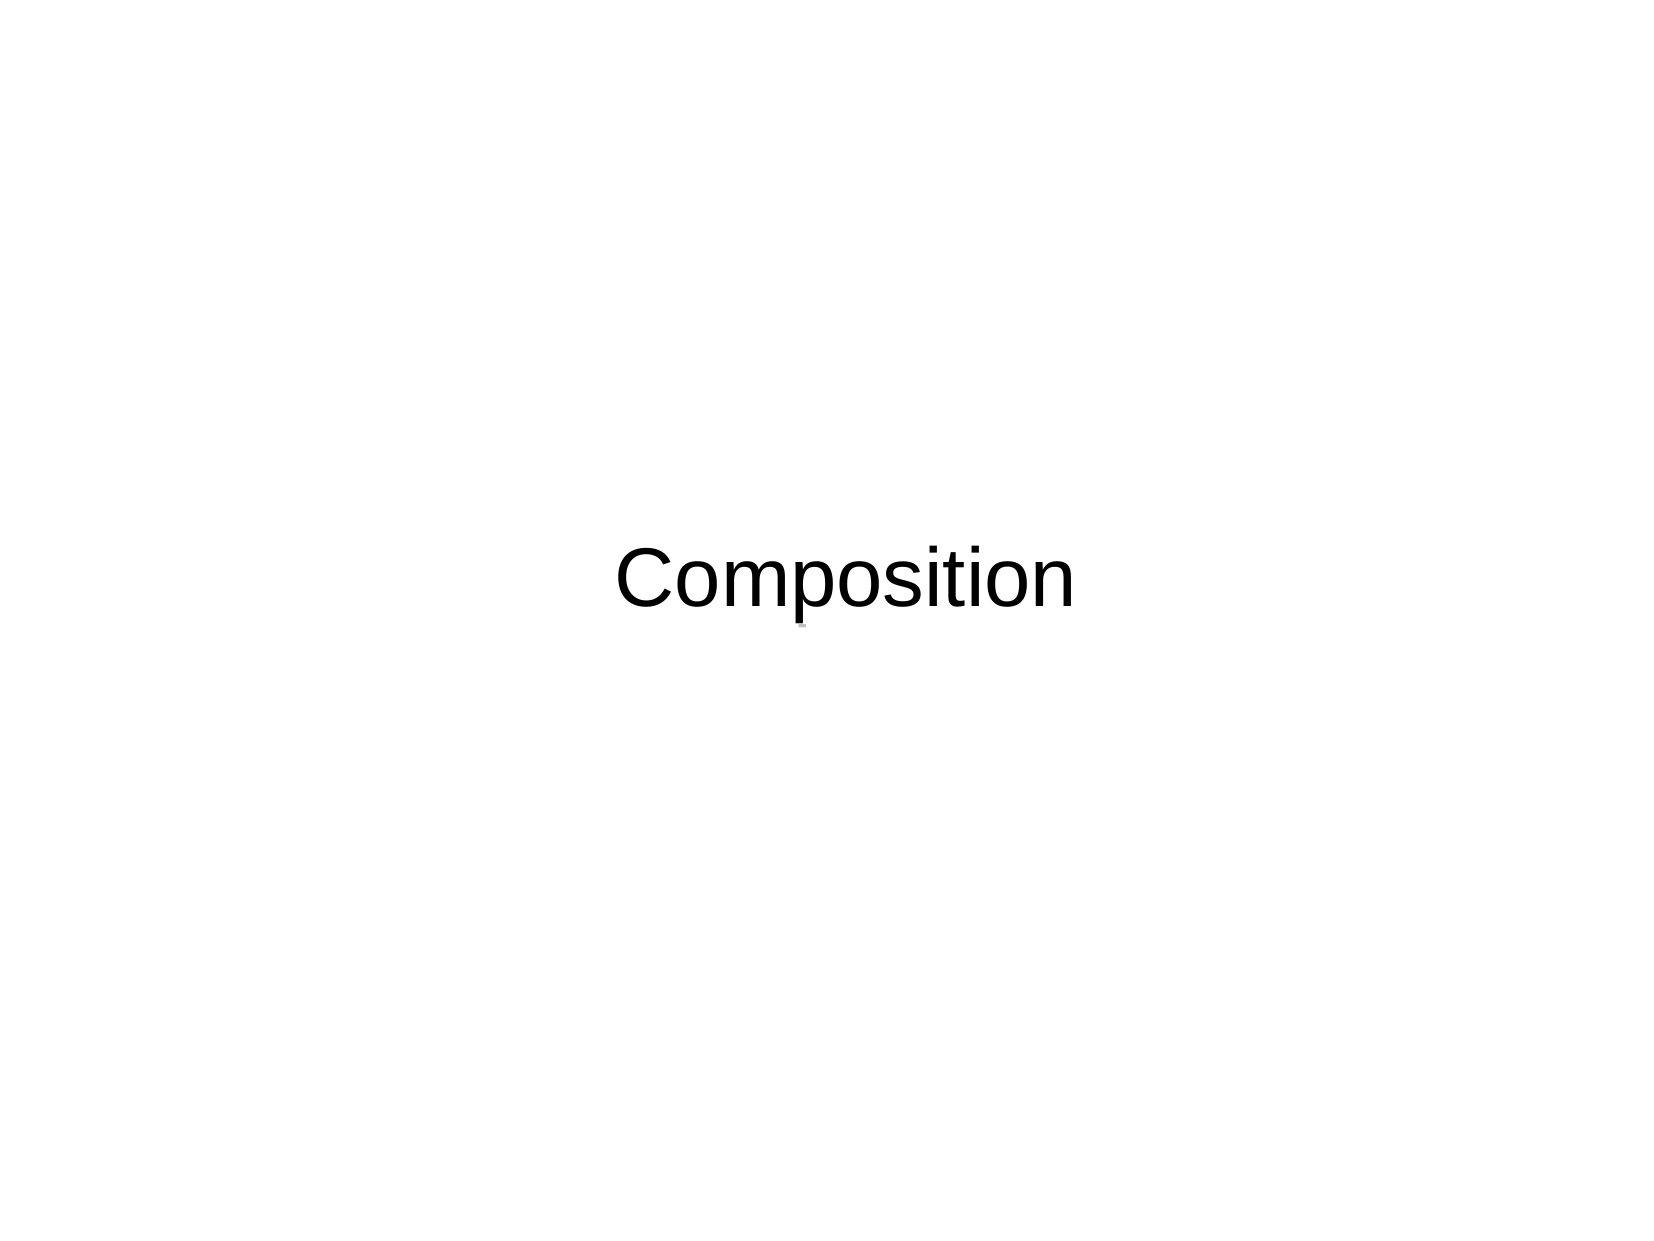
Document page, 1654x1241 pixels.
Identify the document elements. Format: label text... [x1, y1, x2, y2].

subtitle Composition [101, 135, 1591, 1096]
